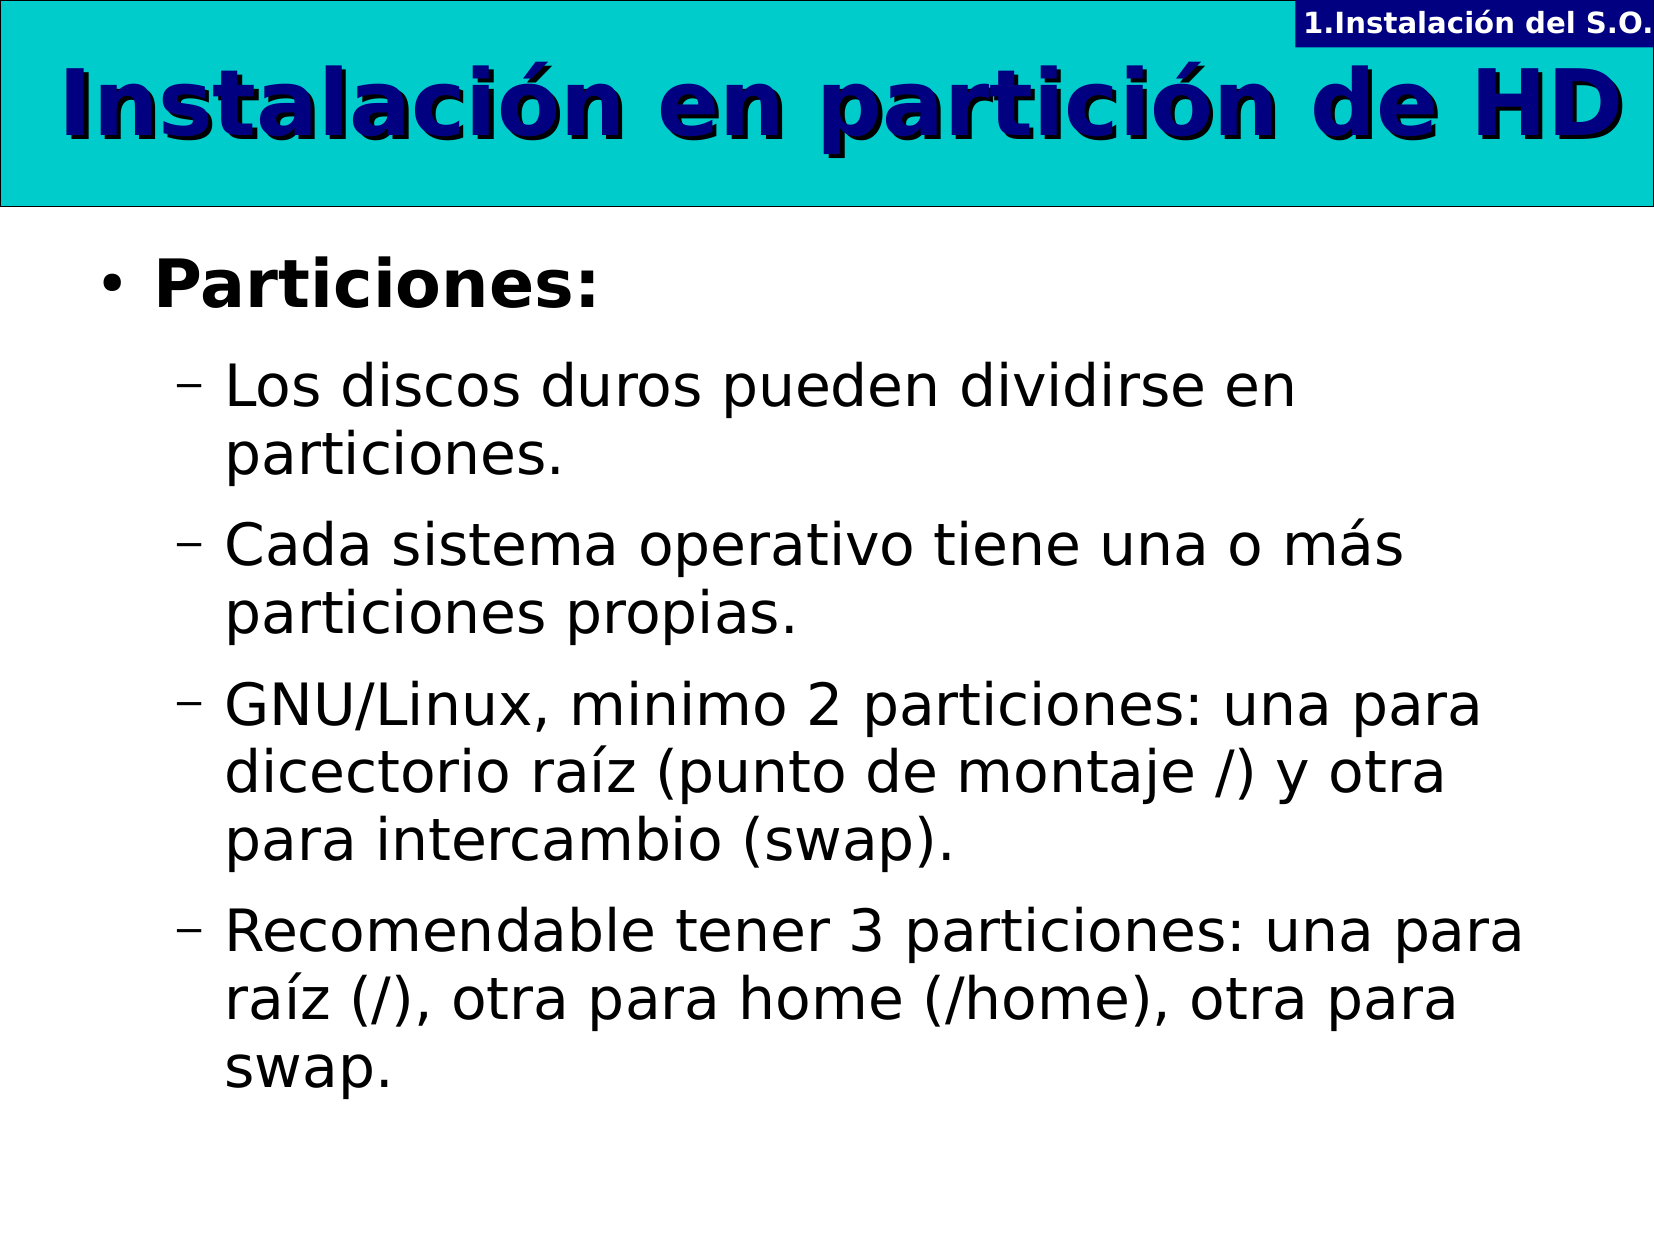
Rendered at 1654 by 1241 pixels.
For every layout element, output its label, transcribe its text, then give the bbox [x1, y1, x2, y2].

list Particiones: Los discos duros pueden dividirse en particiones. Cada sistema operativo tiene una o más particiones propias. GNU/Linux, minimo 2 particiones: una para dicectorio raíz (punto de montaje /) y otra para intercambio (swap). Recomendable tener 3 particiones: una para raíz (/), otra para home (/home), otra para swap. [82, 245, 1571, 1109]
text_box 1.Instalación del S.O. [1295, 0, 1654, 48]
title Instalación en partición de HD [59, 14, 1654, 192]
